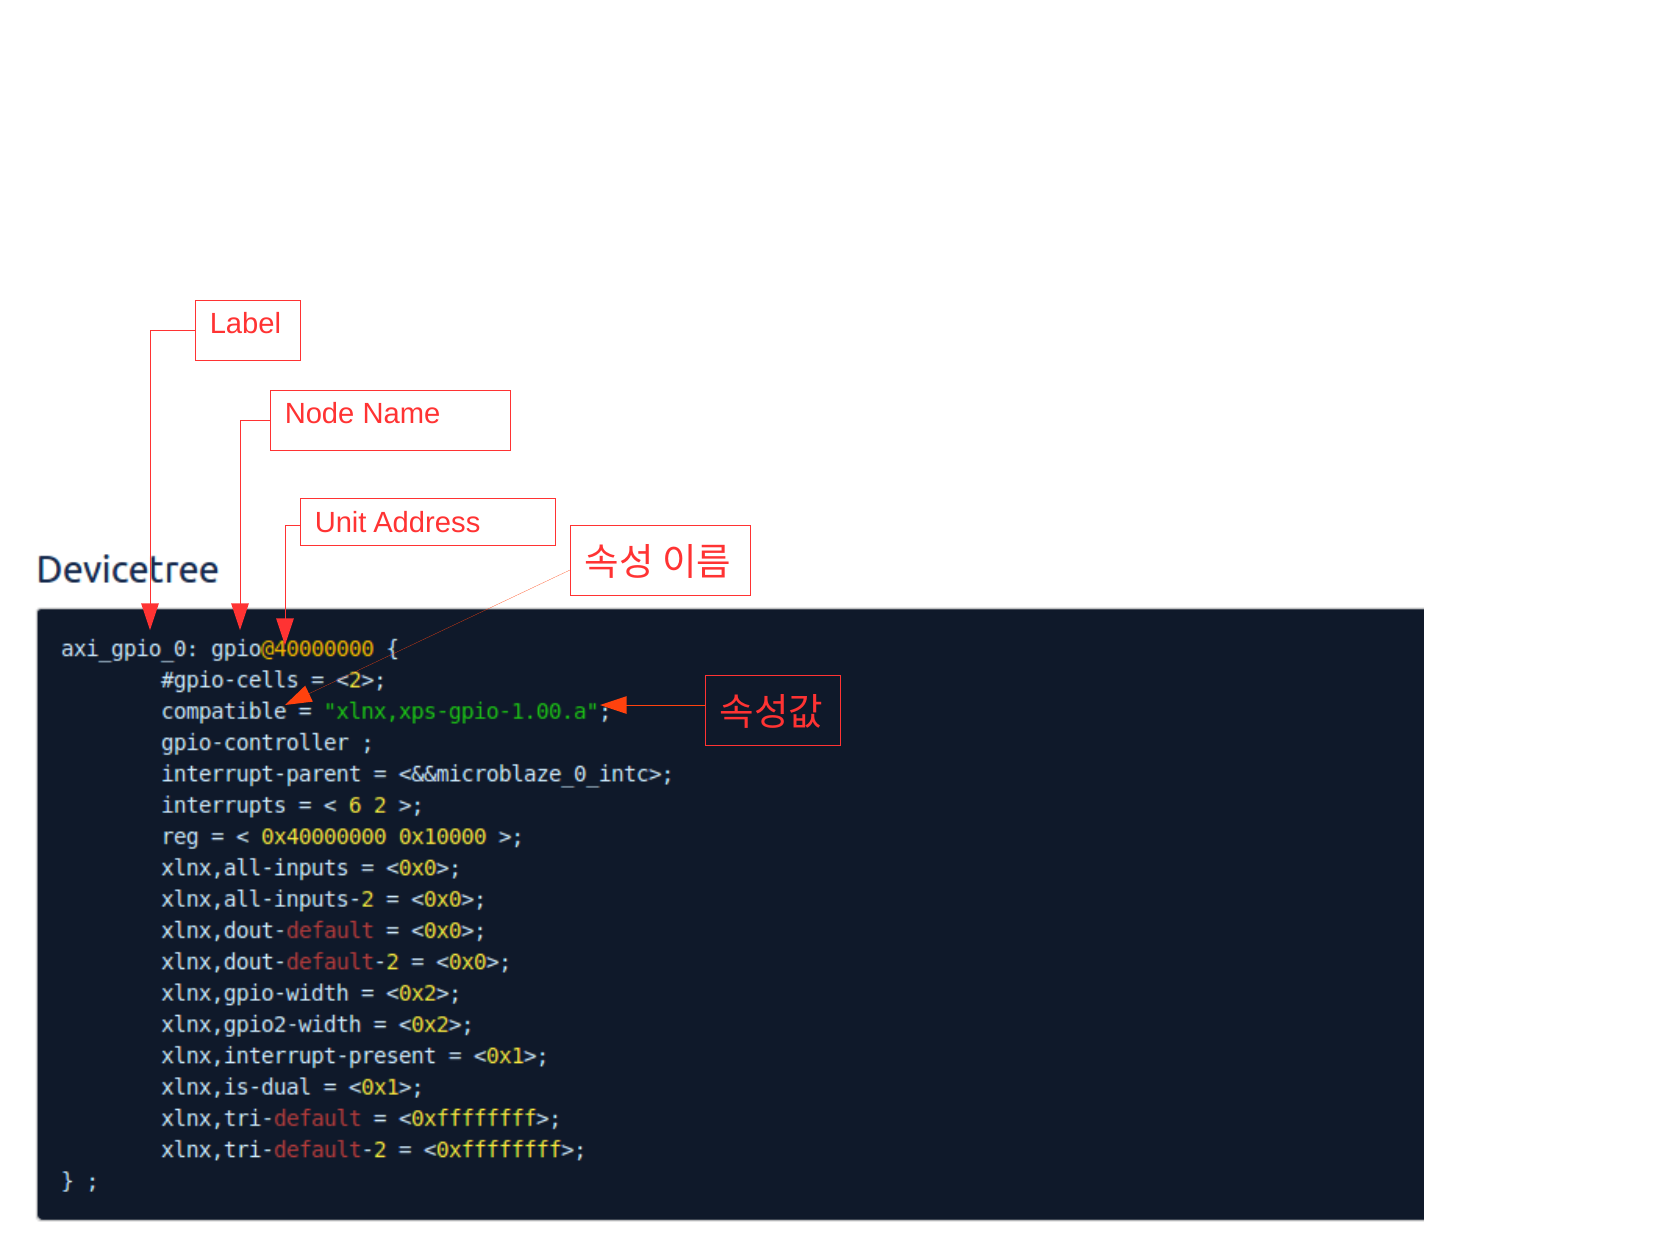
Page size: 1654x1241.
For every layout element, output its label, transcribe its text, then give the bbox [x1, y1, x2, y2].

text_box 속성 이름 [570, 525, 751, 596]
text_box Unit Address [300, 498, 556, 546]
text_box 속성값 [705, 675, 841, 746]
text_box Node Name [270, 390, 511, 451]
picture [30, 539, 1424, 1228]
text_box Label [195, 300, 301, 361]
